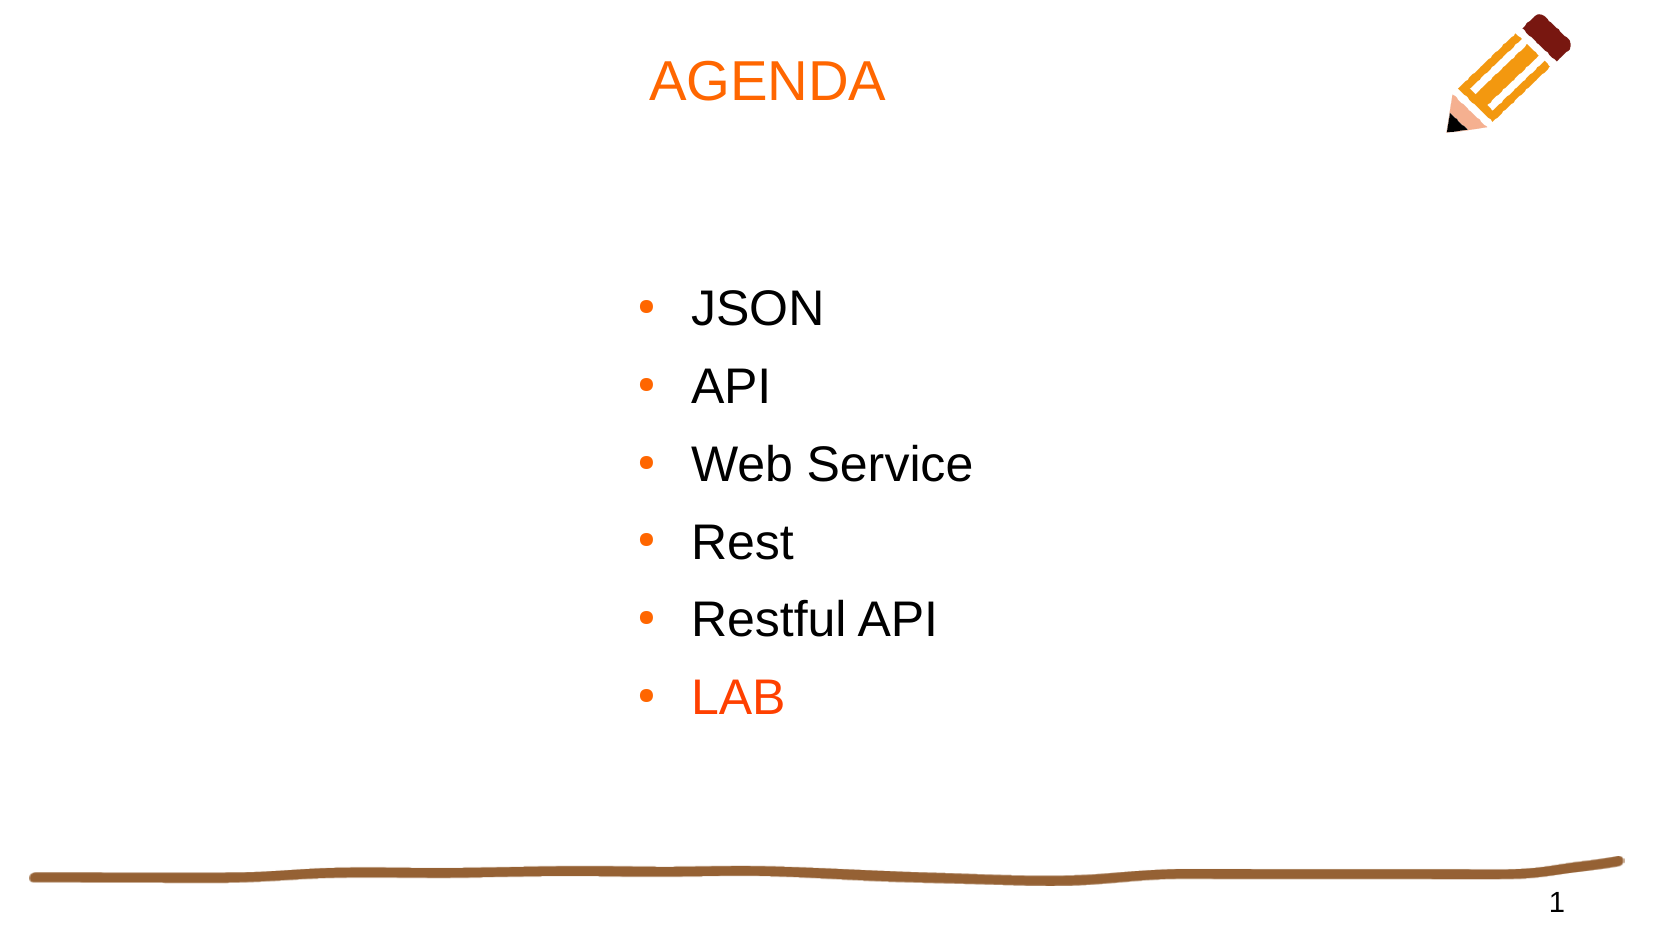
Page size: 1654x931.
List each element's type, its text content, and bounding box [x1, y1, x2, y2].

picture [29, 856, 620, 886]
list JSON API Web Service Rest Restful API LAB [620, 280, 1341, 931]
title AGENDA [88, 29, 1447, 133]
picture [1341, 856, 1625, 886]
picture [1446, 14, 1571, 133]
